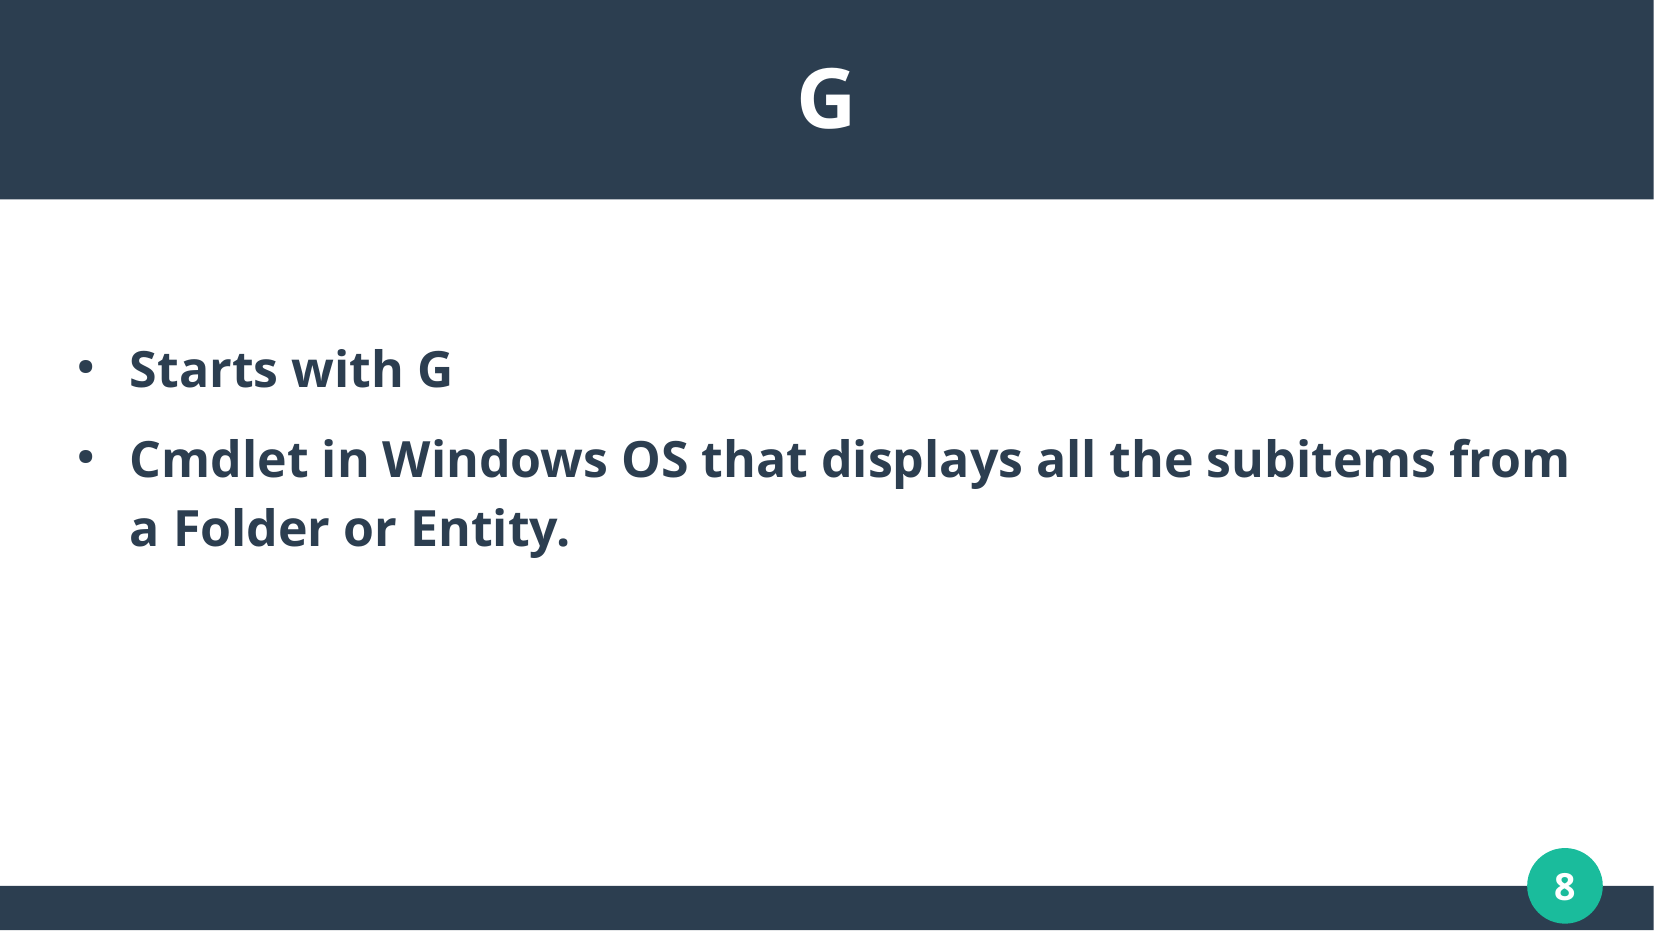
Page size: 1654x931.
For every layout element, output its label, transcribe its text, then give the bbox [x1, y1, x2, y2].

title G [59, 37, 1595, 156]
list Starts with G Cmdlet in Windows OS that displays all the subitems from a Folder or Entity. [59, 243, 1595, 864]
